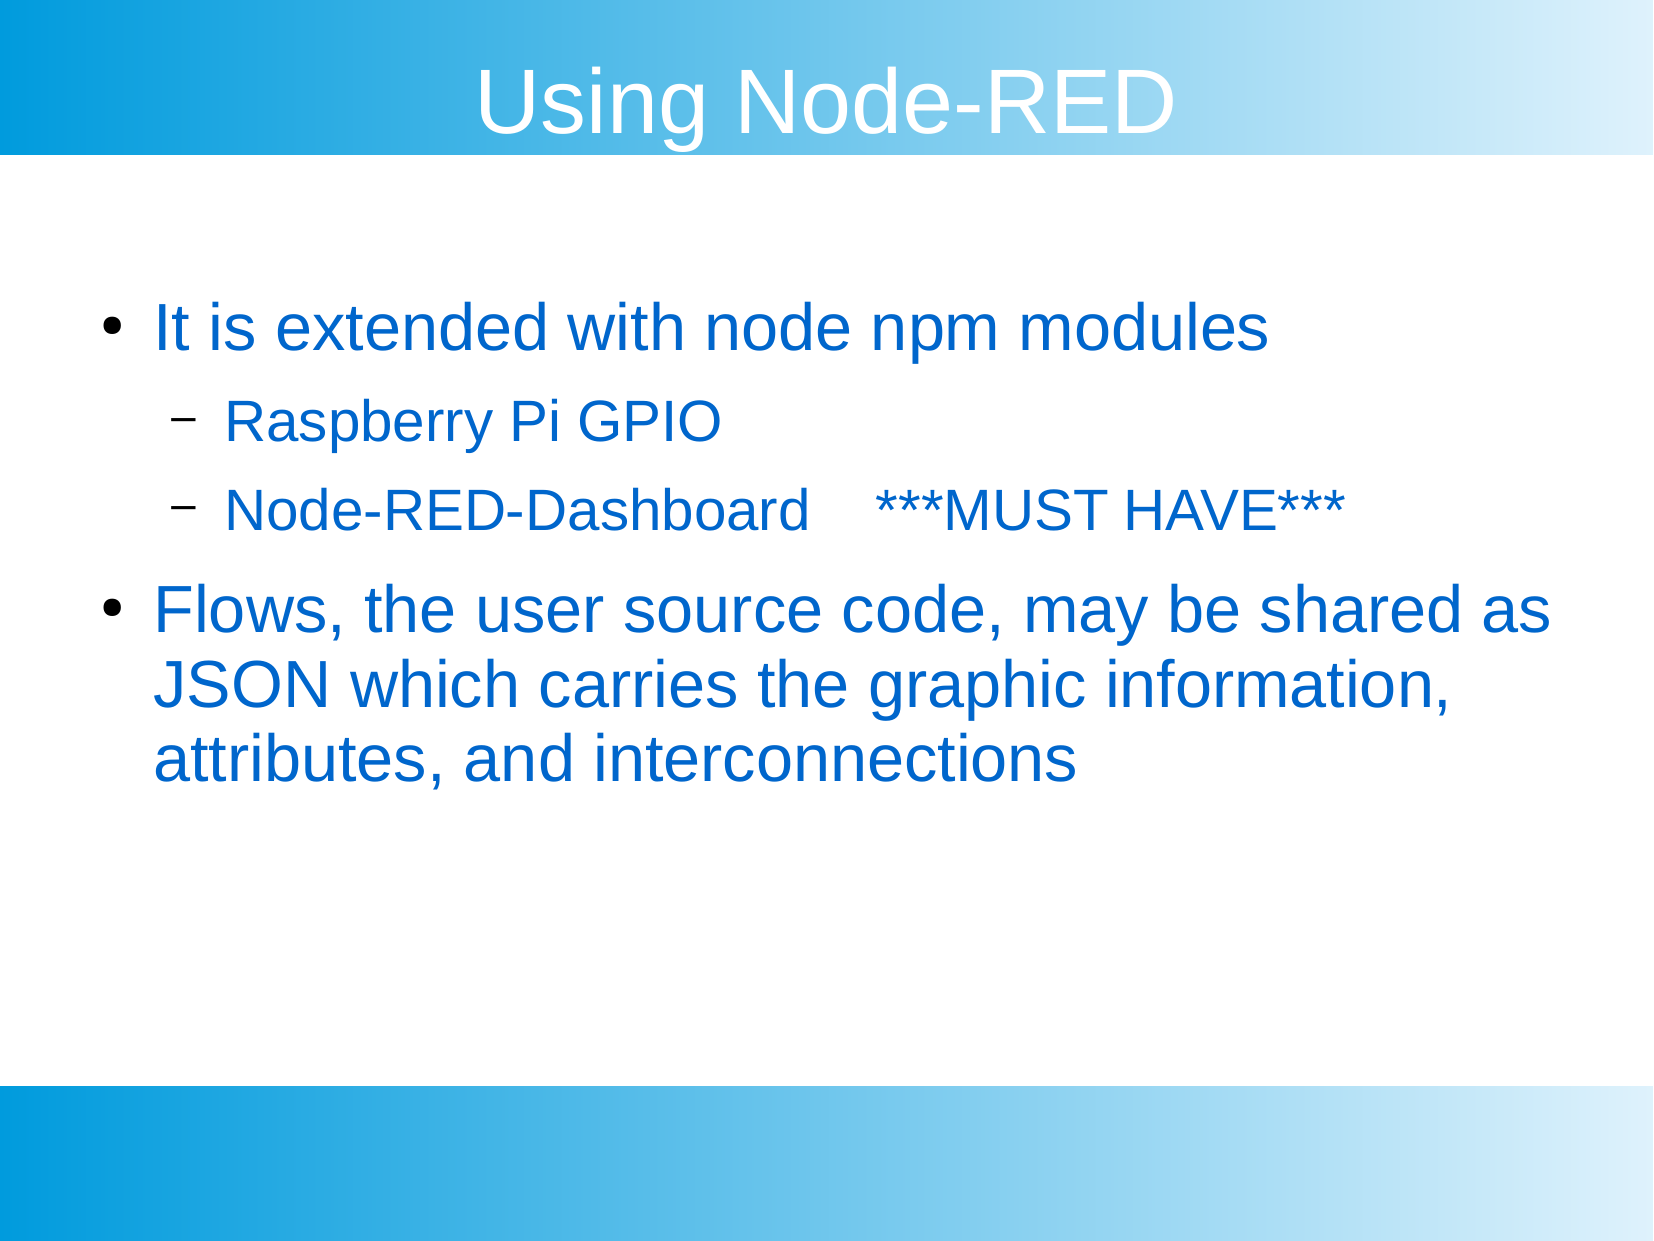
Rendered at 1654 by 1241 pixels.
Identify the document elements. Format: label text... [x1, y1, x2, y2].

list It is extended with node npm modules Raspberry Pi GPIO Node-RED-Dashboard ***MUST HAVE*** Flows, the user source code, may be shared as JSON which carries the graphic information, attributes, and interconnections [82, 290, 1571, 1010]
title Using Node-RED [82, 49, 1571, 155]
